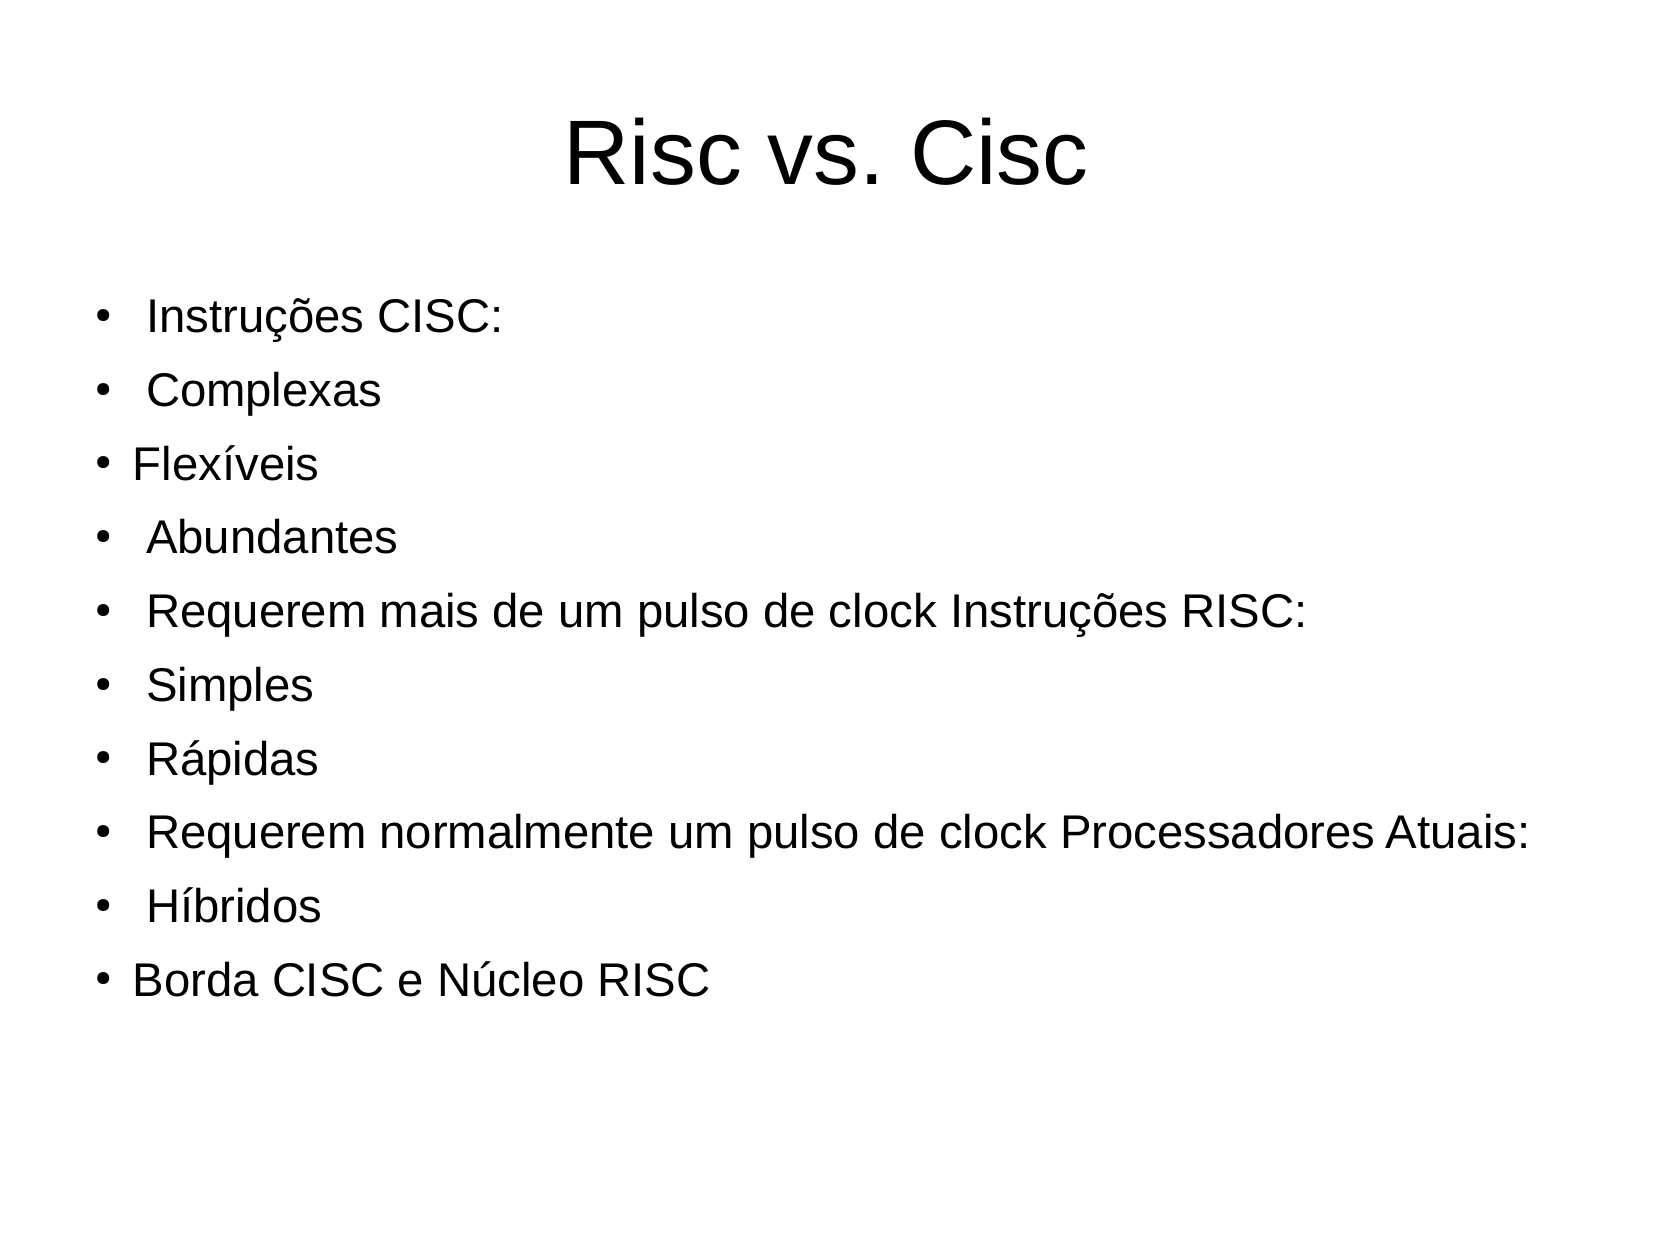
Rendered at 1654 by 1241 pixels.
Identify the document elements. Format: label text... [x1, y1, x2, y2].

list Instruções CISC: Complexas Flexíveis Abundantes Requerem mais de um pulso de clock Instruções RISC: Simples Rápidas Requerem normalmente um pulso de clock Processadores Atuais: Híbridos Borda CISC e Núcleo RISC [82, 290, 1571, 1010]
title Risc vs. Cisc [82, 49, 1571, 257]
